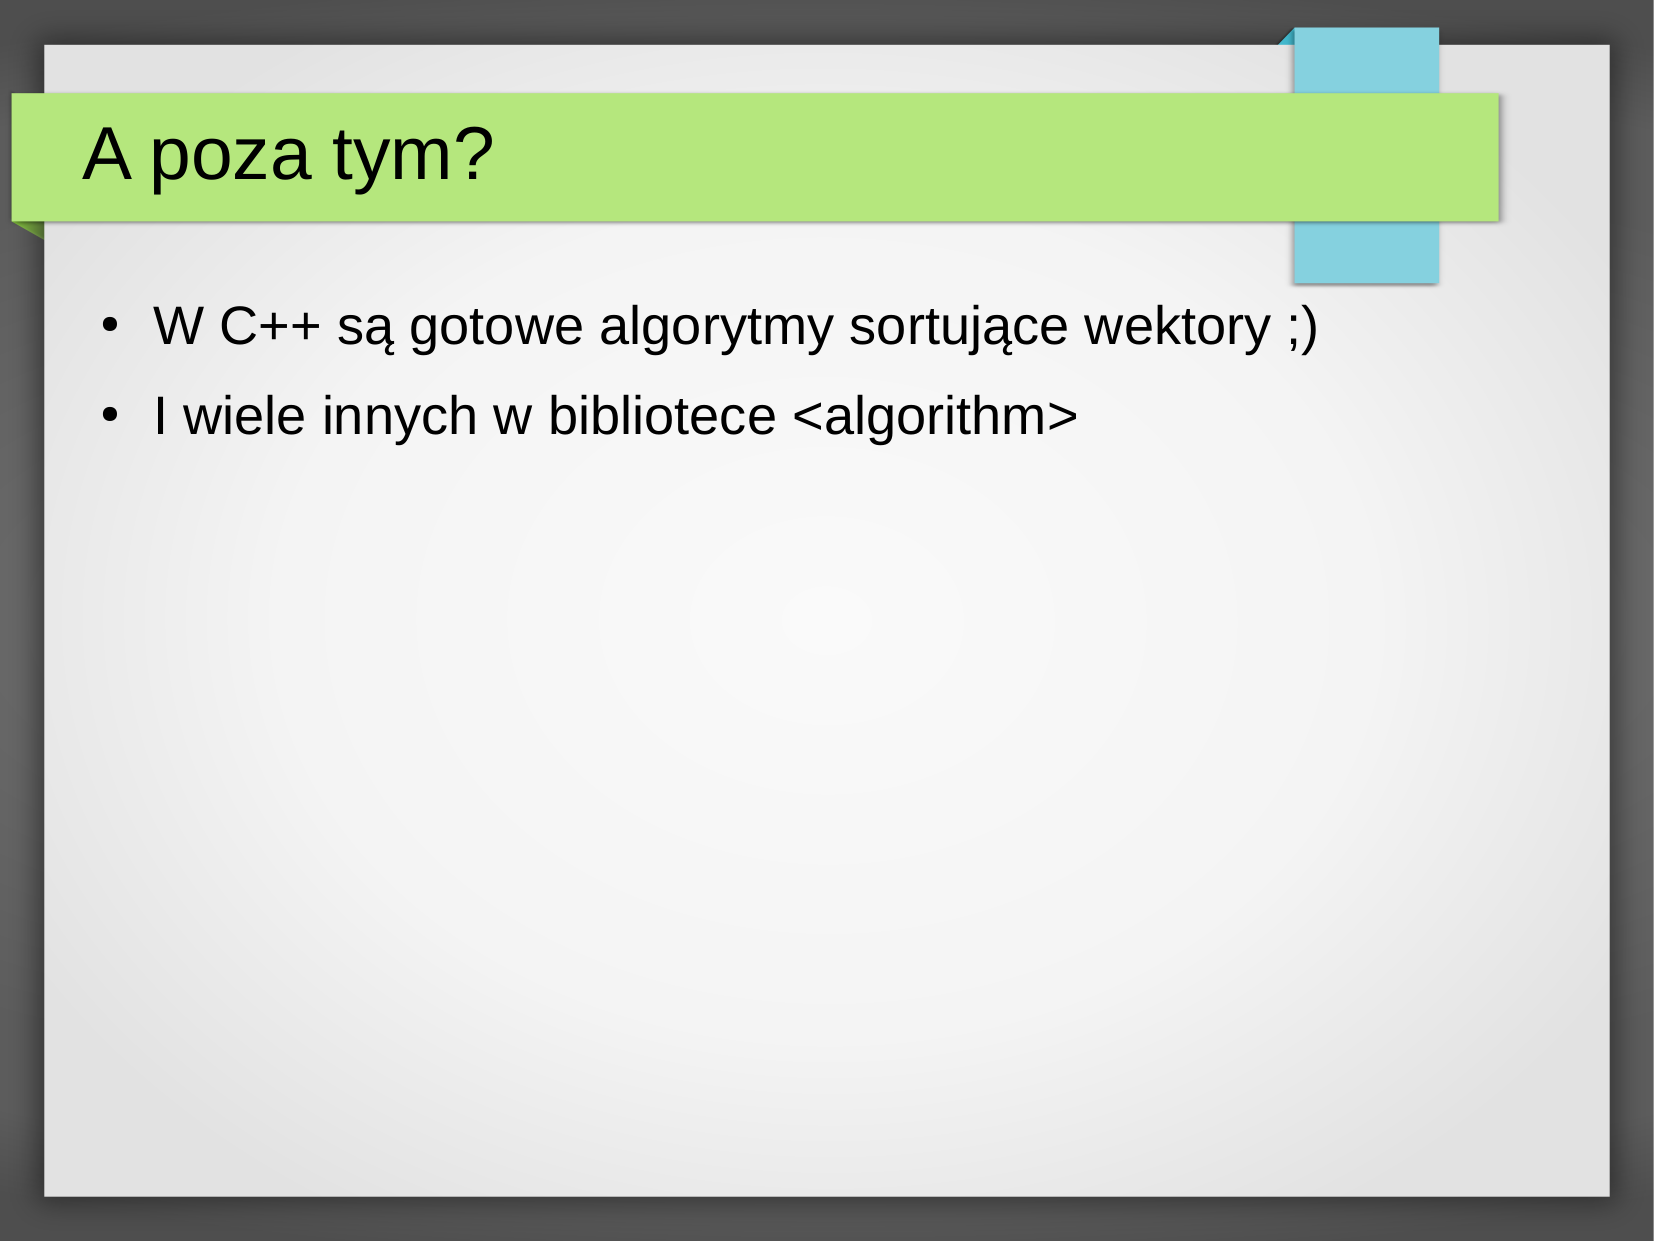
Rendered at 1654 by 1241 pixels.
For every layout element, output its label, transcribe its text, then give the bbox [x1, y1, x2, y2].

picture [0, 0, 1654, 1241]
list W C++ są gotowe algorytmy sortujące wektory ;) I wiele innych w bibliotece <algorithm> [82, 295, 1571, 1015]
title A poza tym? [82, 94, 1264, 213]
